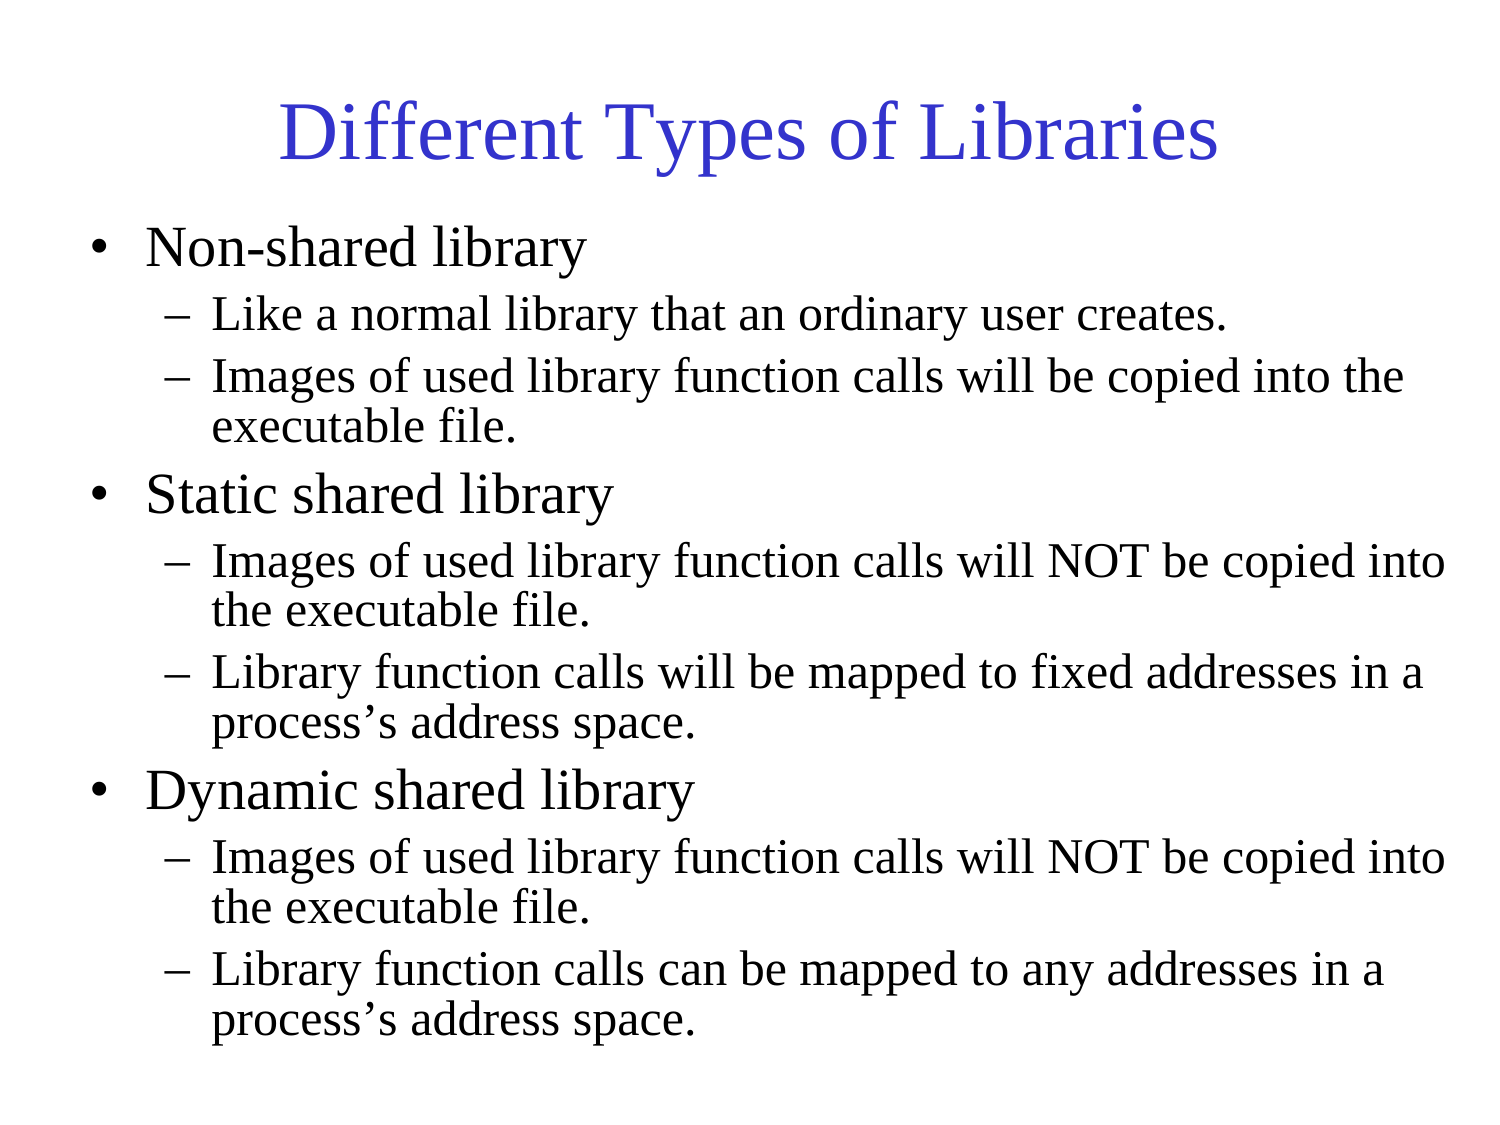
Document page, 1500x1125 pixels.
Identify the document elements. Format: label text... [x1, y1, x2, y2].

list Non-shared library Like a normal library that an ordinary user creates. Images of used library function calls will be copied into the executable file. Static shared library Images of used library function calls will NOT be copied into the executable file. Library function calls will be mapped to fixed addresses in a process’s address space. Dynamic shared library Images of used library function calls will NOT be copied into the executable file. Library function calls can be mapped to any addresses in a process’s address space. [74, 212, 1463, 1125]
title Different Types of Libraries [112, 37, 1388, 212]
